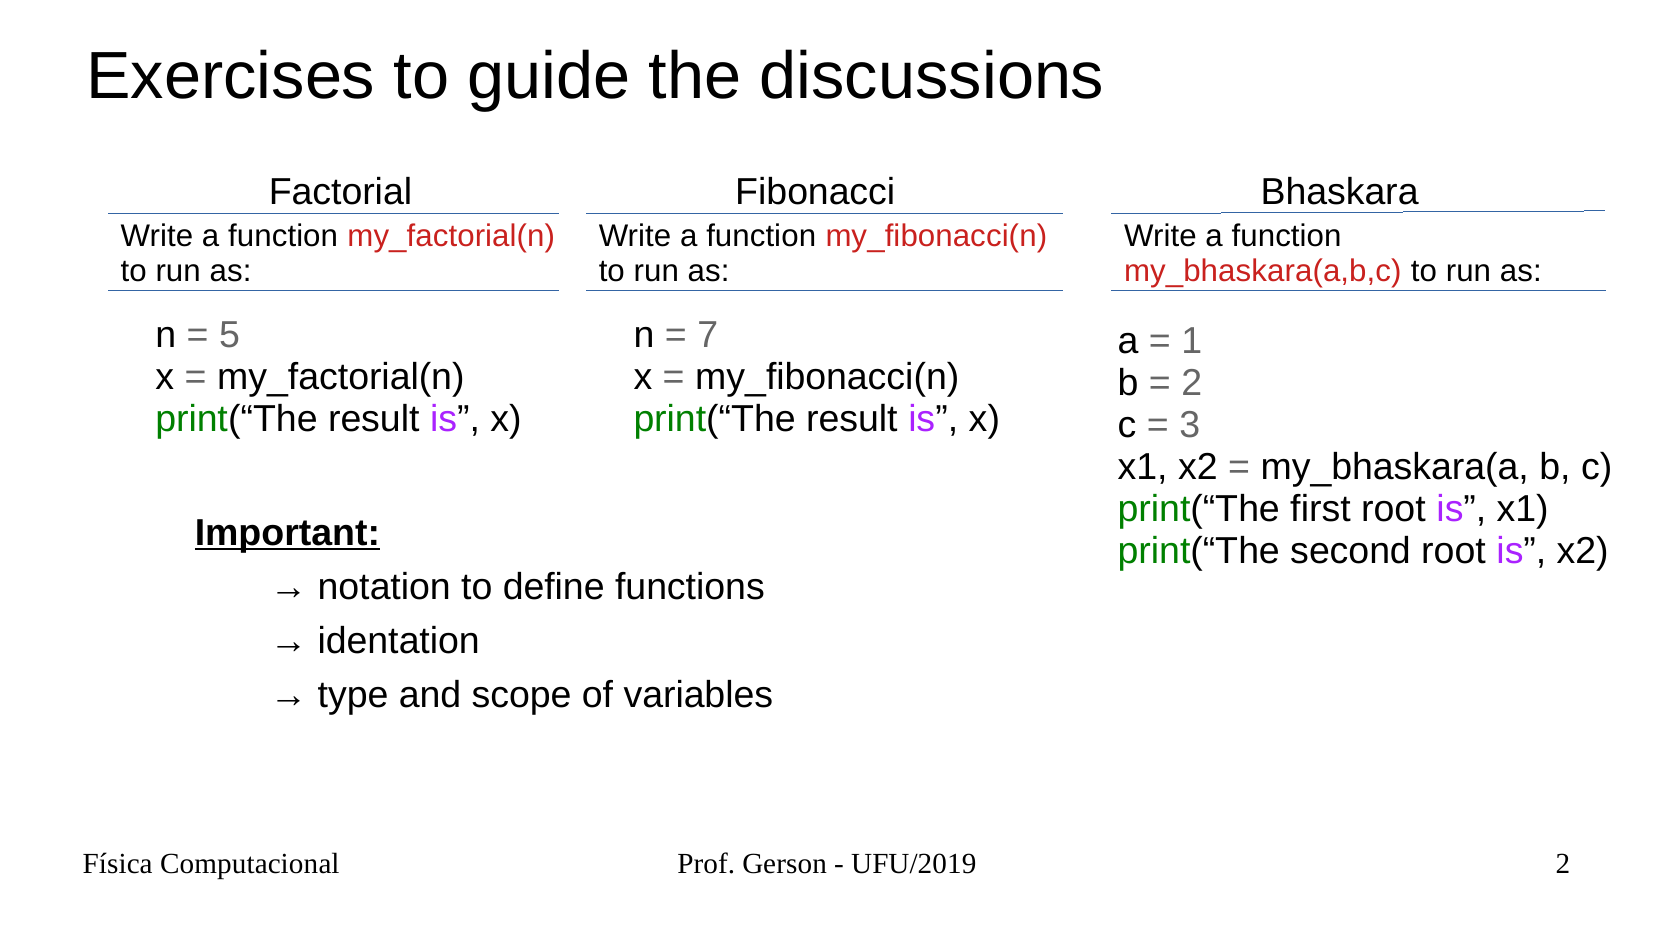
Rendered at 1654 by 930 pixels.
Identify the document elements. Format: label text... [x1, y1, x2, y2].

text_box a = 1 b = 2 c = 3 x1, x2 = my_bhaskara(a, b, c) print(“The first root is”, x1) print(“The second root is”, x2) [1102, 311, 1648, 579]
text_box n = 7 x = my_fibonacci(n) print(“The result is”, x) [618, 305, 1015, 489]
text_box Important: → notation to define functions → identation → type and scope of variables [179, 504, 886, 765]
text_box Bhaskara [1245, 163, 1434, 210]
text_box Exercises to guide the discussions [71, 31, 1121, 121]
text_box n = 5 x = my_factorial(n) print(“The result is”, x) [140, 305, 537, 489]
text_box Factorial [253, 163, 428, 210]
text_box Write a function my_fibonacci(n) to run as: [584, 210, 1063, 310]
text_box Write a function my_bhaskara(a,b,c) to run as: [1109, 210, 1590, 296]
text_box Write a function my_factorial(n) to run as: [105, 210, 584, 310]
text_box Fibonacci [720, 163, 910, 210]
